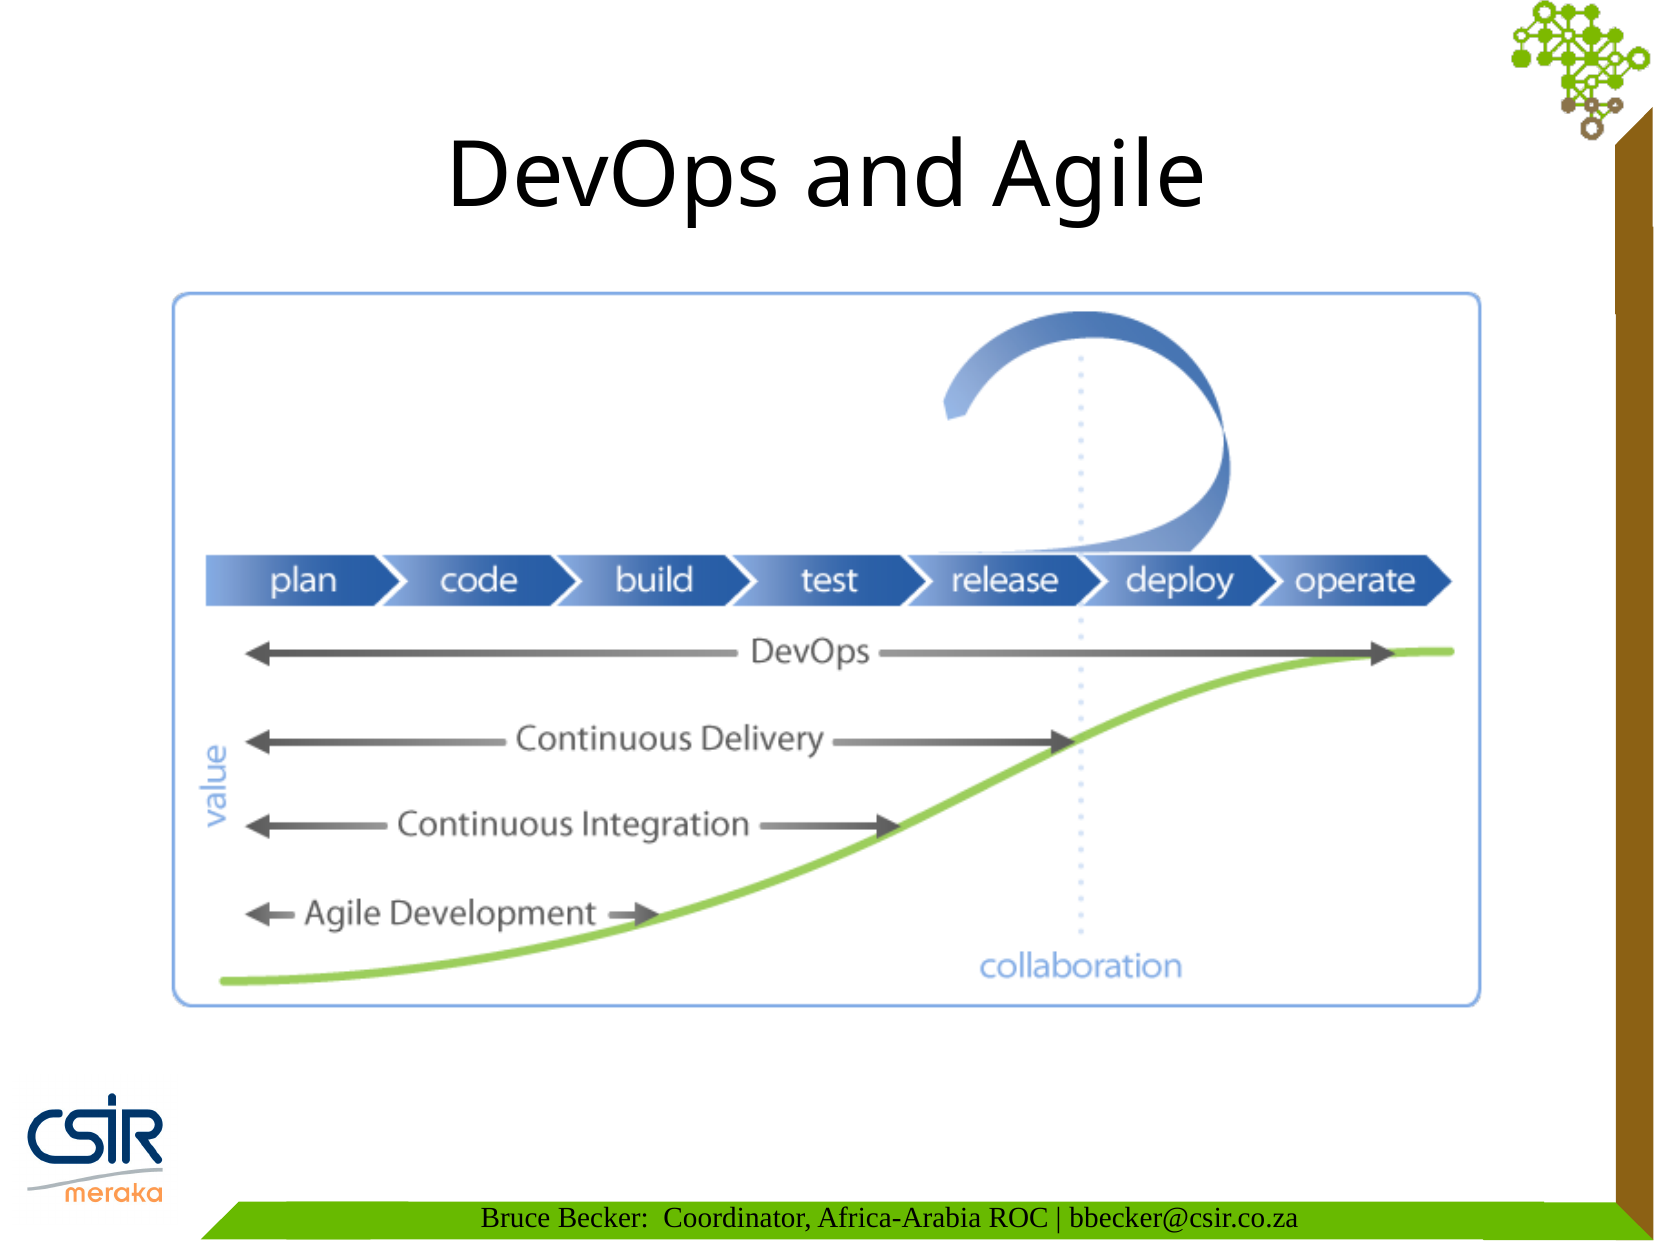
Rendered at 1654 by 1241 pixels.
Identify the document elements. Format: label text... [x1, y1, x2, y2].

picture [12, 1074, 178, 1225]
picture [170, 290, 1484, 1010]
title DevOps and Agile [82, 67, 1571, 275]
picture [1503, 0, 1654, 144]
